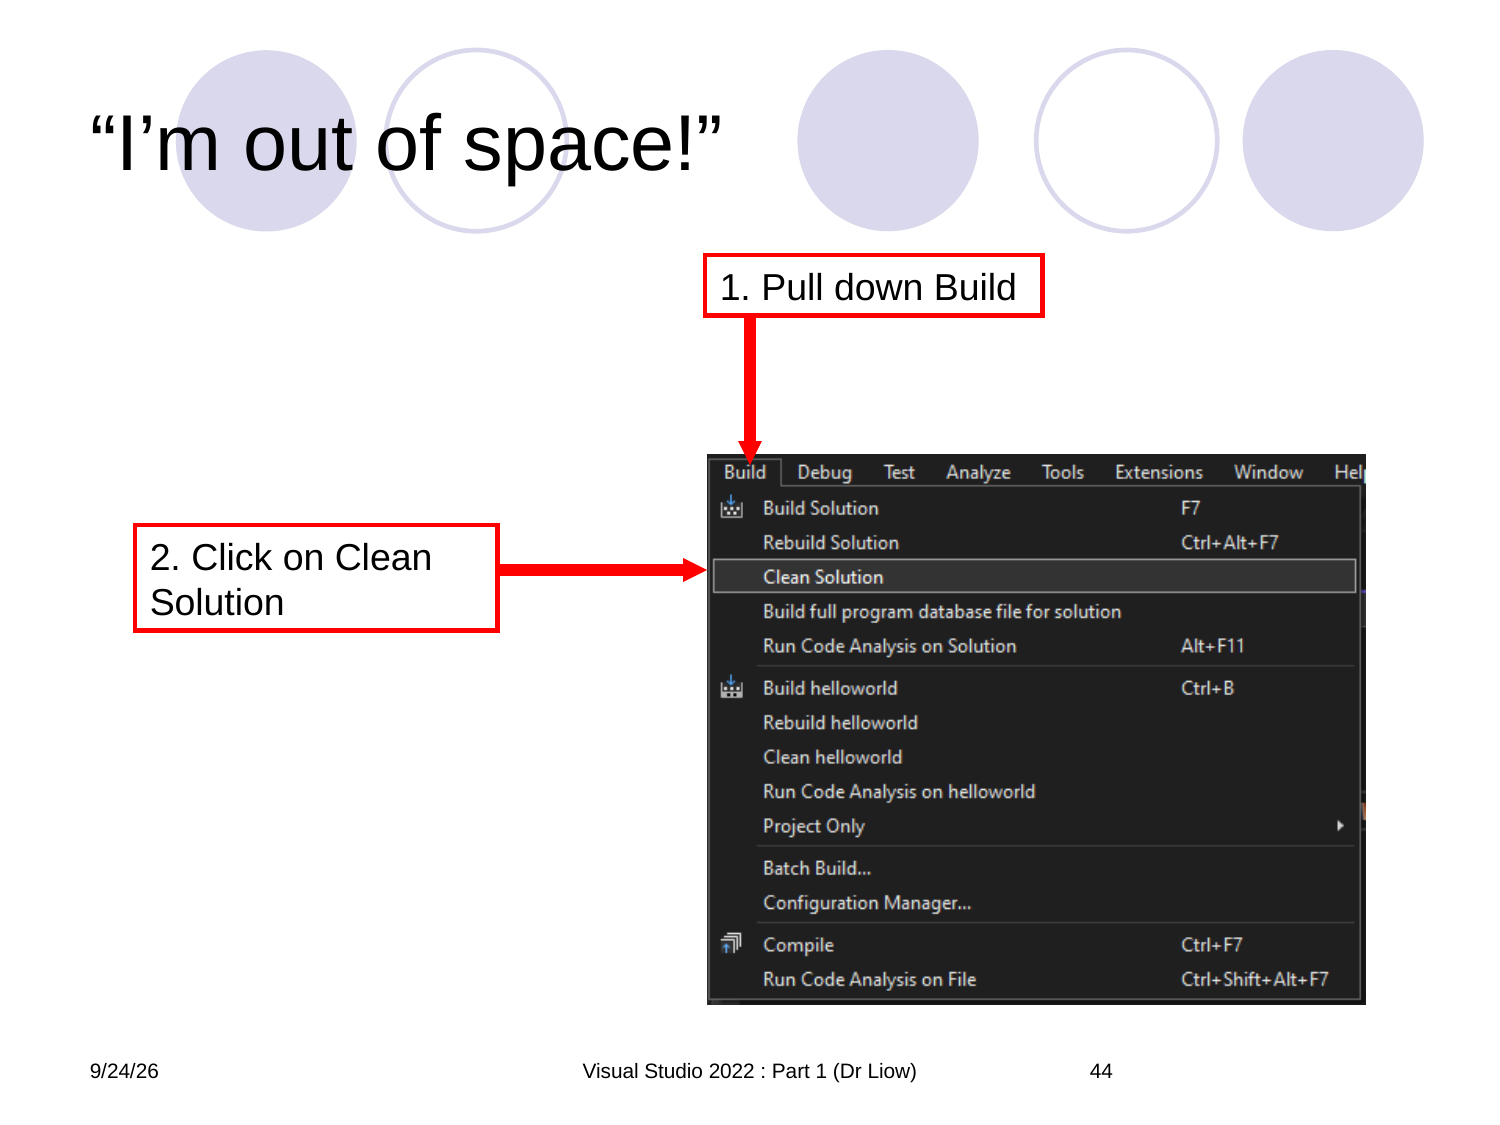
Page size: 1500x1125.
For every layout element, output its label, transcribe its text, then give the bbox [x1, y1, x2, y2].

text_box 1. Pull down Build [704, 254, 1043, 316]
text_box 2. Click on Clean Solution [135, 524, 498, 631]
text_box Visual Studio 2022 : Part 1 (Dr Liow) [512, 1049, 988, 1101]
text_box 1/11/22 [74, 1049, 426, 1101]
picture [707, 454, 1366, 1006]
title “I’m out of space!” [75, 45, 1426, 233]
text_box <number> [1074, 1049, 1426, 1101]
